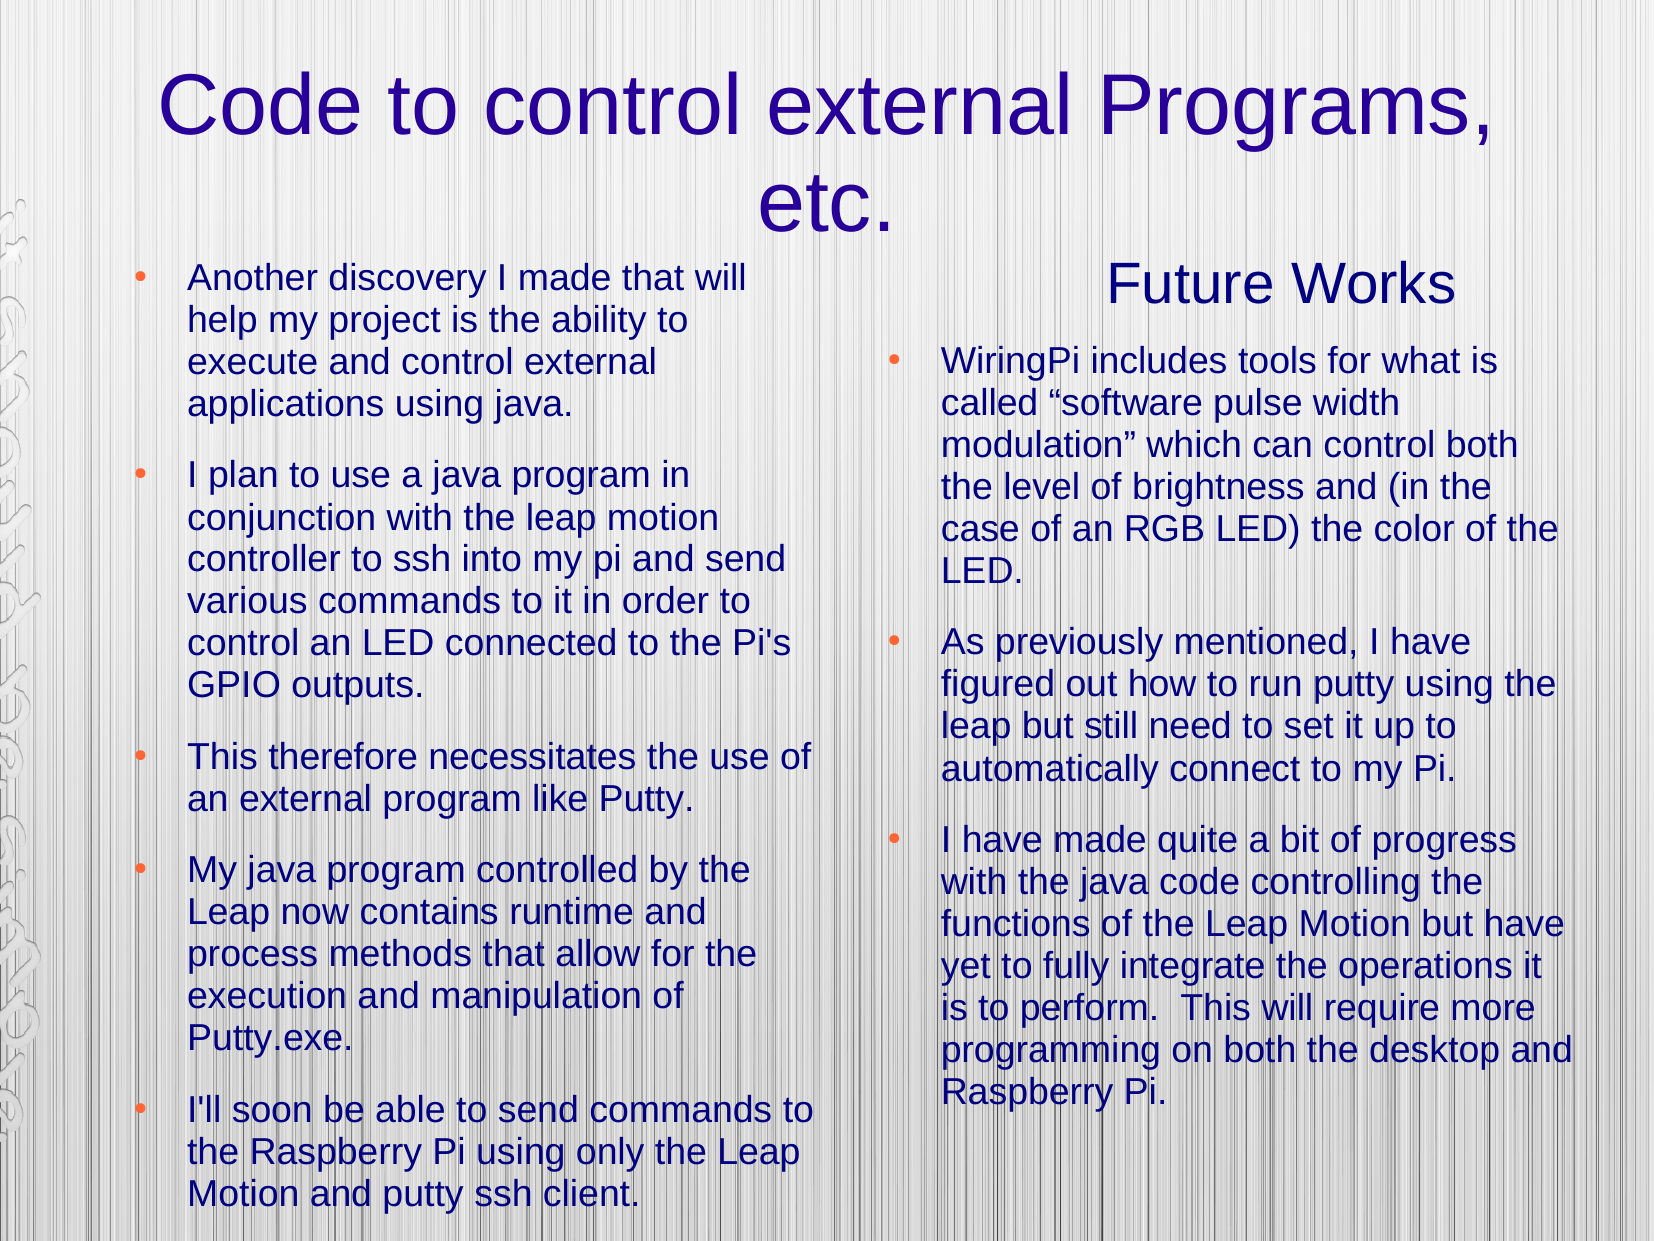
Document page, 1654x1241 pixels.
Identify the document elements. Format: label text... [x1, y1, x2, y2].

list Future Works WiringPi includes tools for what is called “software pulse width modulation” which can control both the level of brightness and (in the case of an RGB LED) the color of the LED. As previously mentioned, I have figured out how to run putty using the leap but still need to set it up to automatically connect to my Pi. I have made quite a bit of progress with the java code controlling the functions of the Leap Motion but have yet to fully integrate the operations it is to perform. This will require more programming on both the desktop and Raspberry Pi. [870, 250, 1579, 1114]
title Code to control external Programs, etc. [82, 49, 1571, 257]
list Another discovery I made that will help my project is the ability to execute and control external applications using java. I plan to use a java program in conjunction with the leap motion controller to ssh into my pi and send various commands to it in order to control an LED connected to the Pi's GPIO outputs. This therefore necessitates the use of an external program like Putty. My java program controlled by the Leap now contains runtime and process methods that allow for the execution and manipulation of Putty.exe. I'll soon be able to send commands to the Raspberry Pi using only the Leap Motion and putty ssh client. [116, 256, 826, 1216]
picture [0, 0, 1654, 1241]
